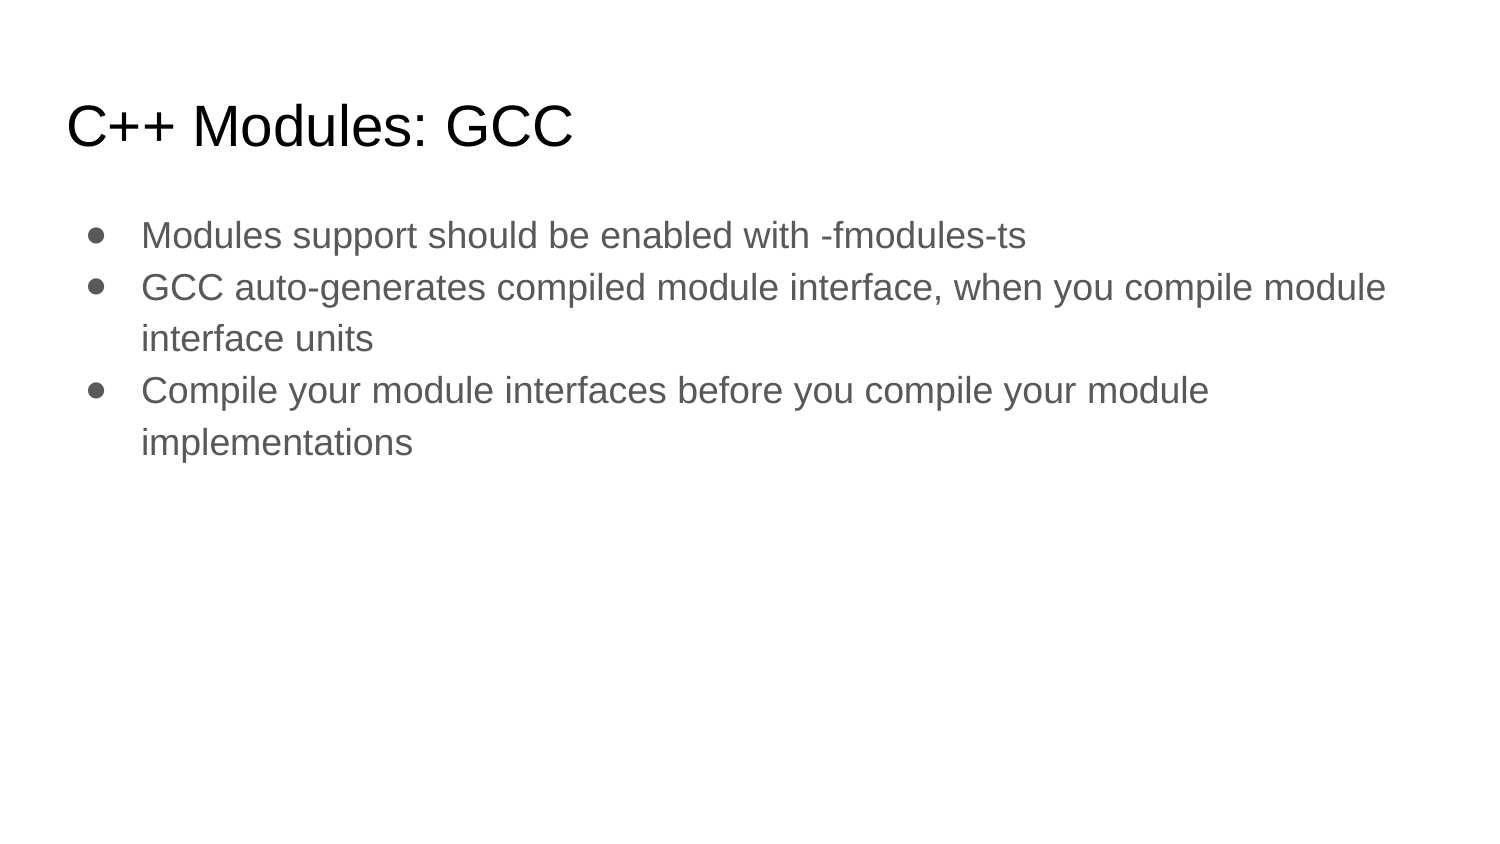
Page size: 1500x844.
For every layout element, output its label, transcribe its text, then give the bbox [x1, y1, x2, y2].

list Modules support should be enabled with -fmodules-ts GCC auto-generates compiled module interface, when you compile module interface units Compile your module interfaces before you compile your module implementations [51, 189, 1449, 750]
title C++ Modules: GCC [51, 72, 1449, 167]
